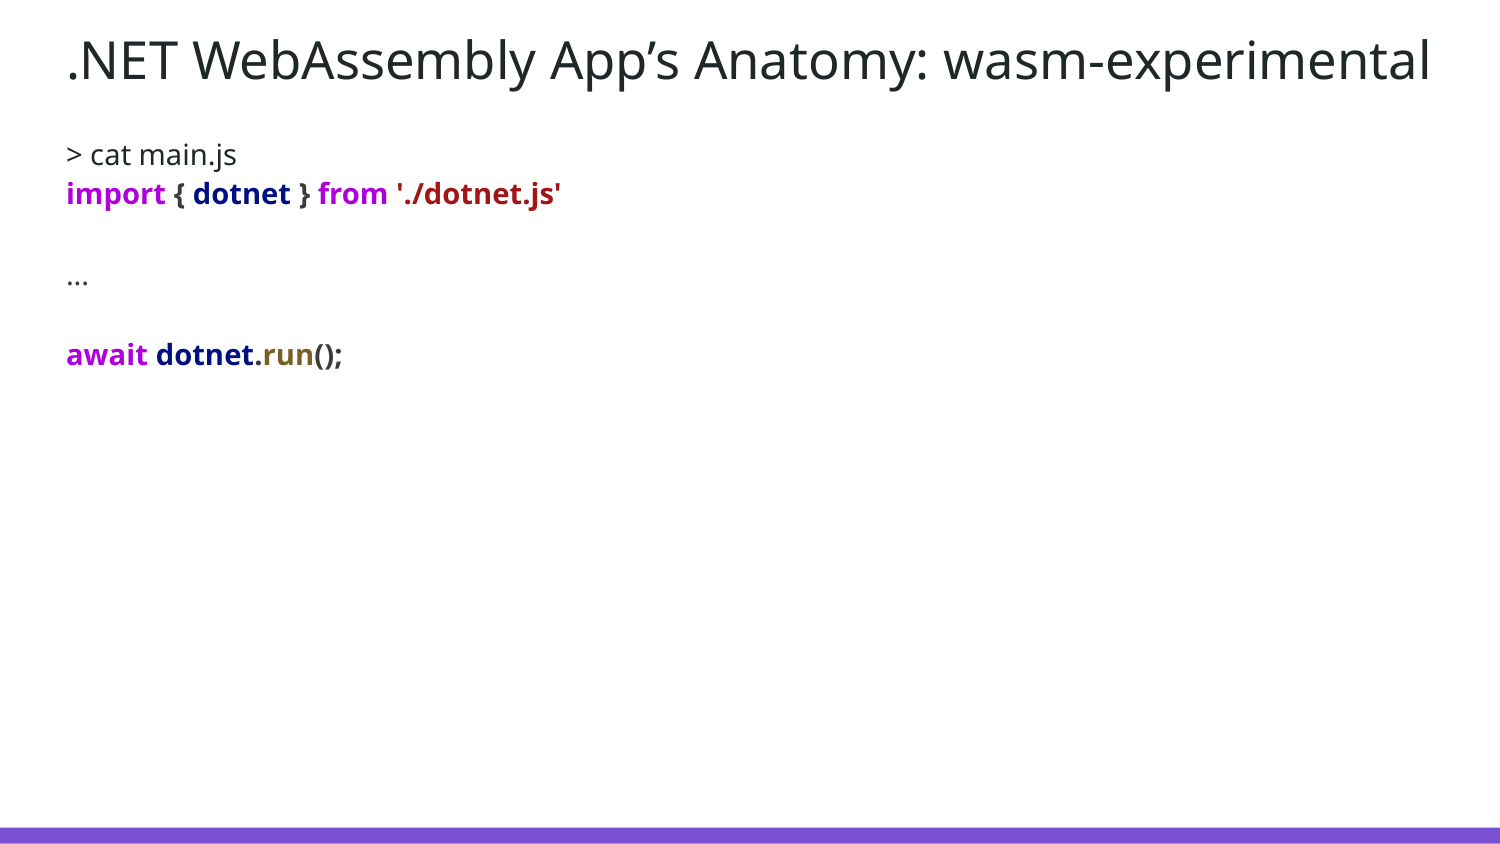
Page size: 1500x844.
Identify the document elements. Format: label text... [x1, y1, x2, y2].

text_box > cat main.js import { dotnet } from './dotnet.js' ... await dotnet.run(); [51, 115, 1485, 517]
title .NET WebAssembly App’s Anatomy: wasm-experimental [51, 12, 1485, 106]
